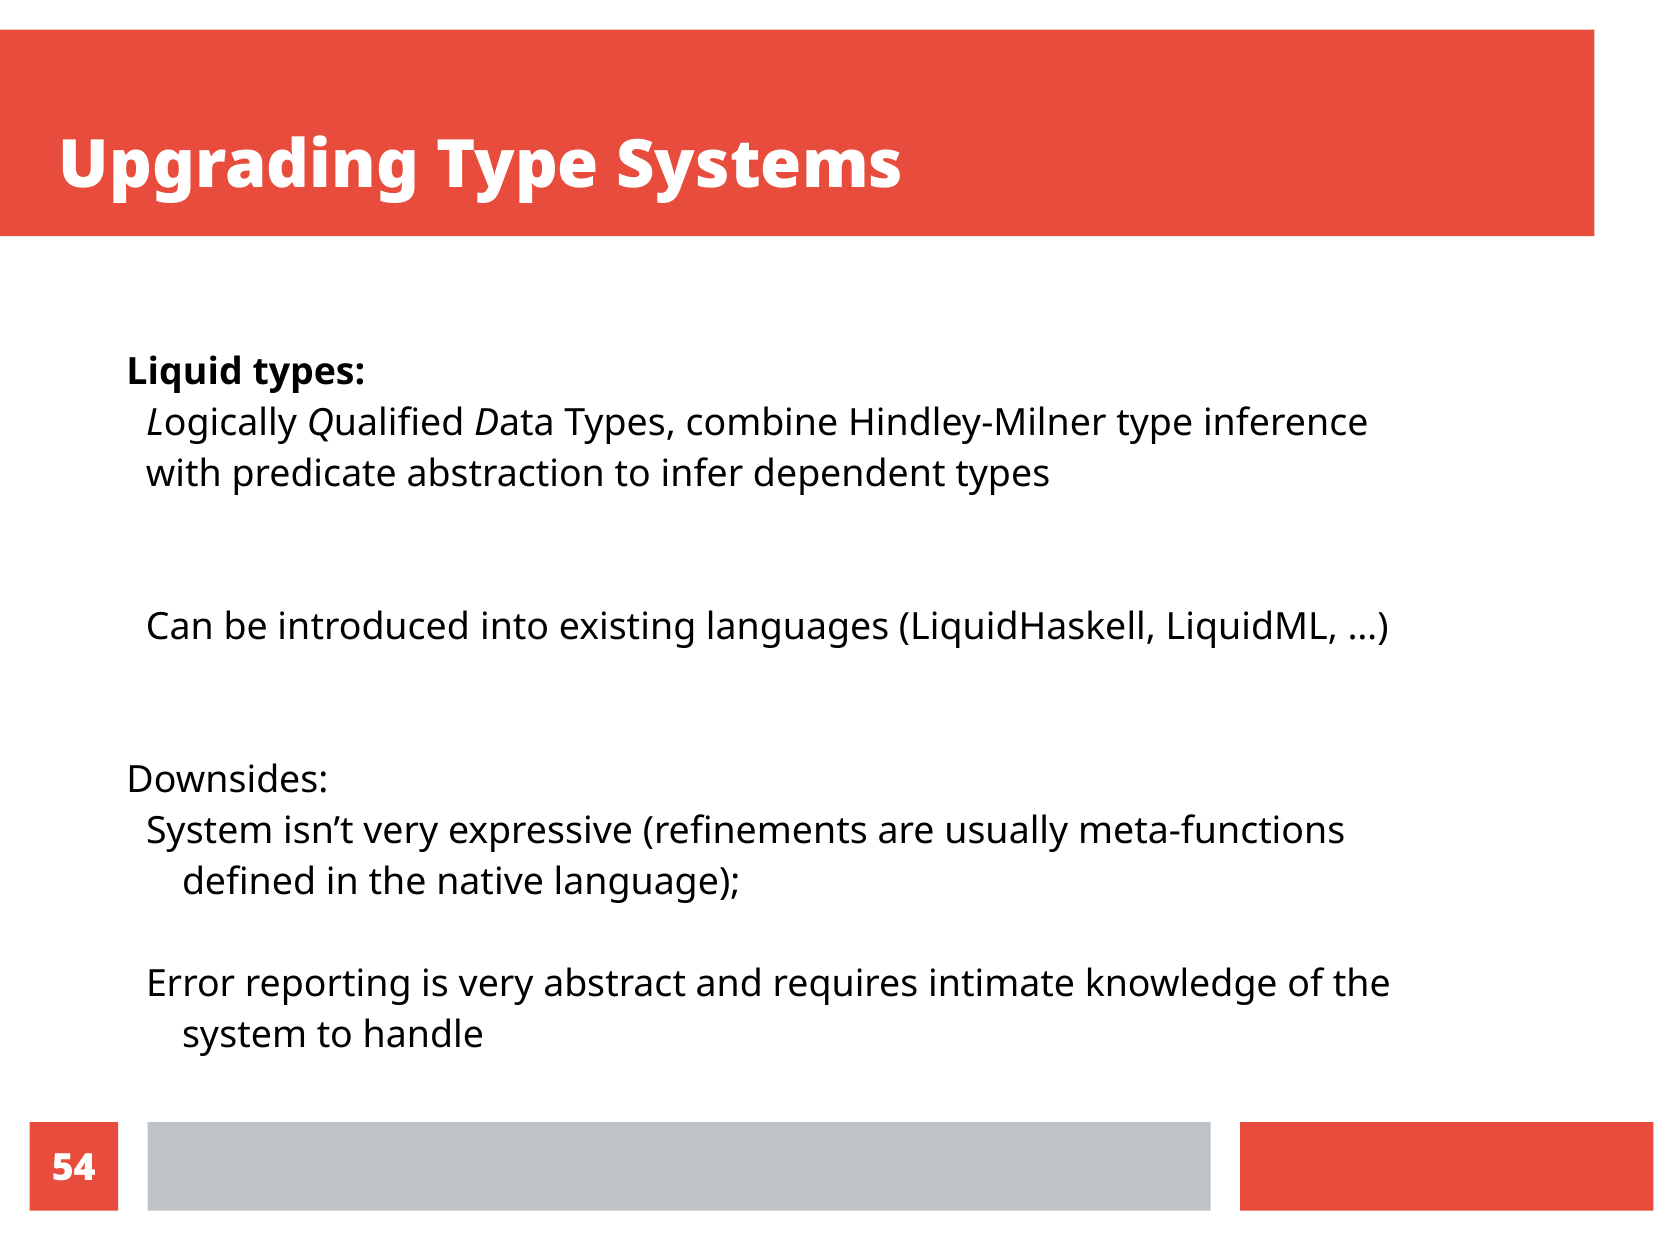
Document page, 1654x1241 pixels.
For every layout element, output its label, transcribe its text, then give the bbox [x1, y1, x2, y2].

text_box Liquid types: Logically Qualified Data Types, combine Hindley-Milner type inference with predicate abstraction to infer dependent types Can be introduced into existing languages (LiquidHaskell, LiquidML, …) Downsides: System isn’t very expressive (refinements are usually meta-functions defined in the native language); Error reporting is very abstract and requires intimate knowledge of the system to handle [92, 286, 1507, 954]
title Upgrading Type Systems [59, 59, 1595, 207]
